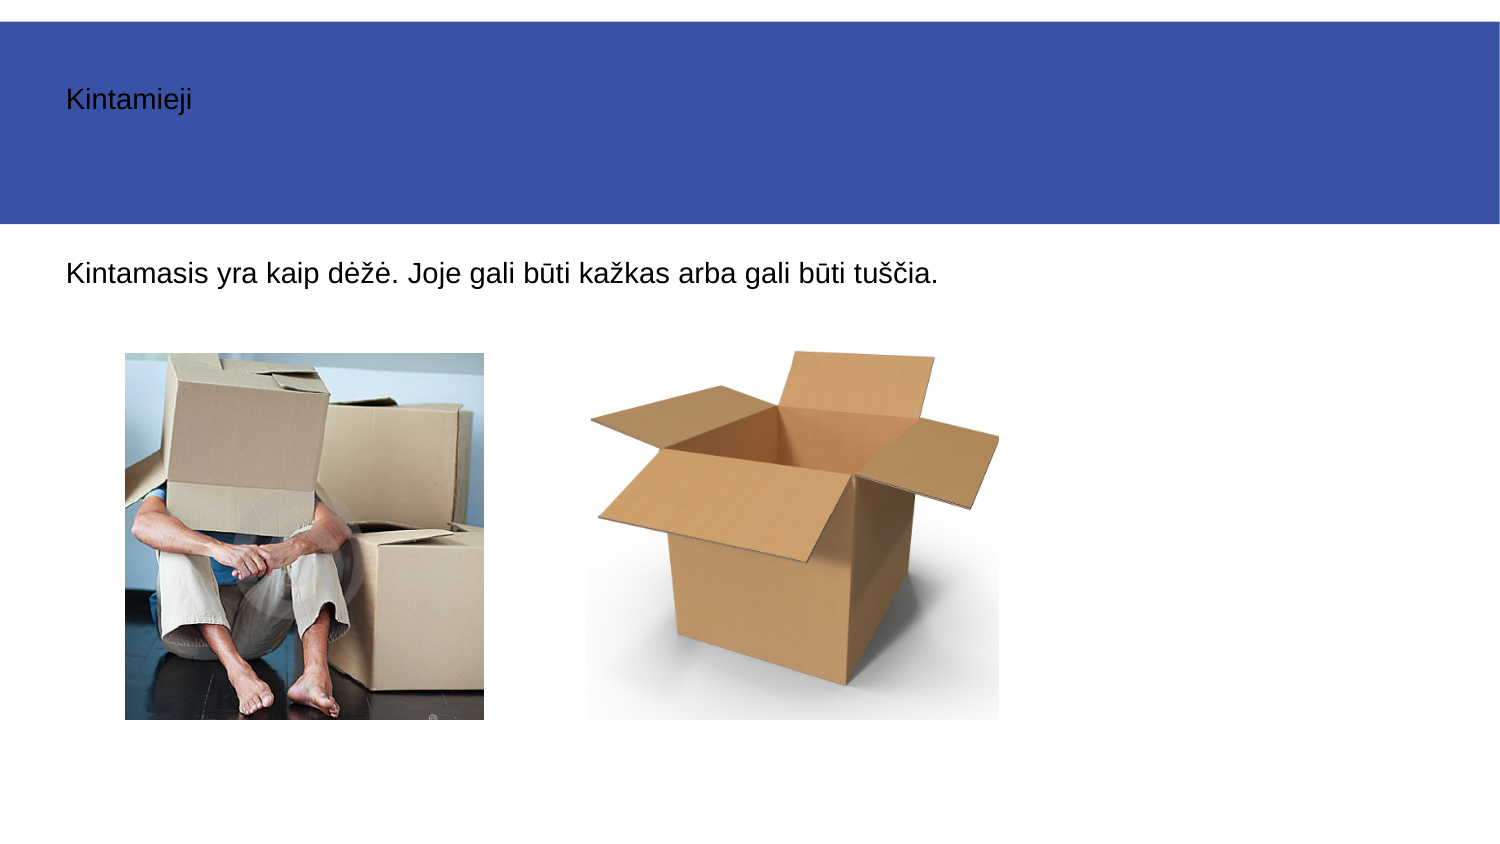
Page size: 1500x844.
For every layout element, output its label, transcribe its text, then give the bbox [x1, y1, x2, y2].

picture [125, 353, 484, 720]
list Kintamasis yra kaip dėžė. Joje gali būti kažkas arba gali būti tuščia. [51, 246, 1449, 750]
title Kintamieji [51, 72, 1449, 167]
picture [587, 309, 999, 720]
